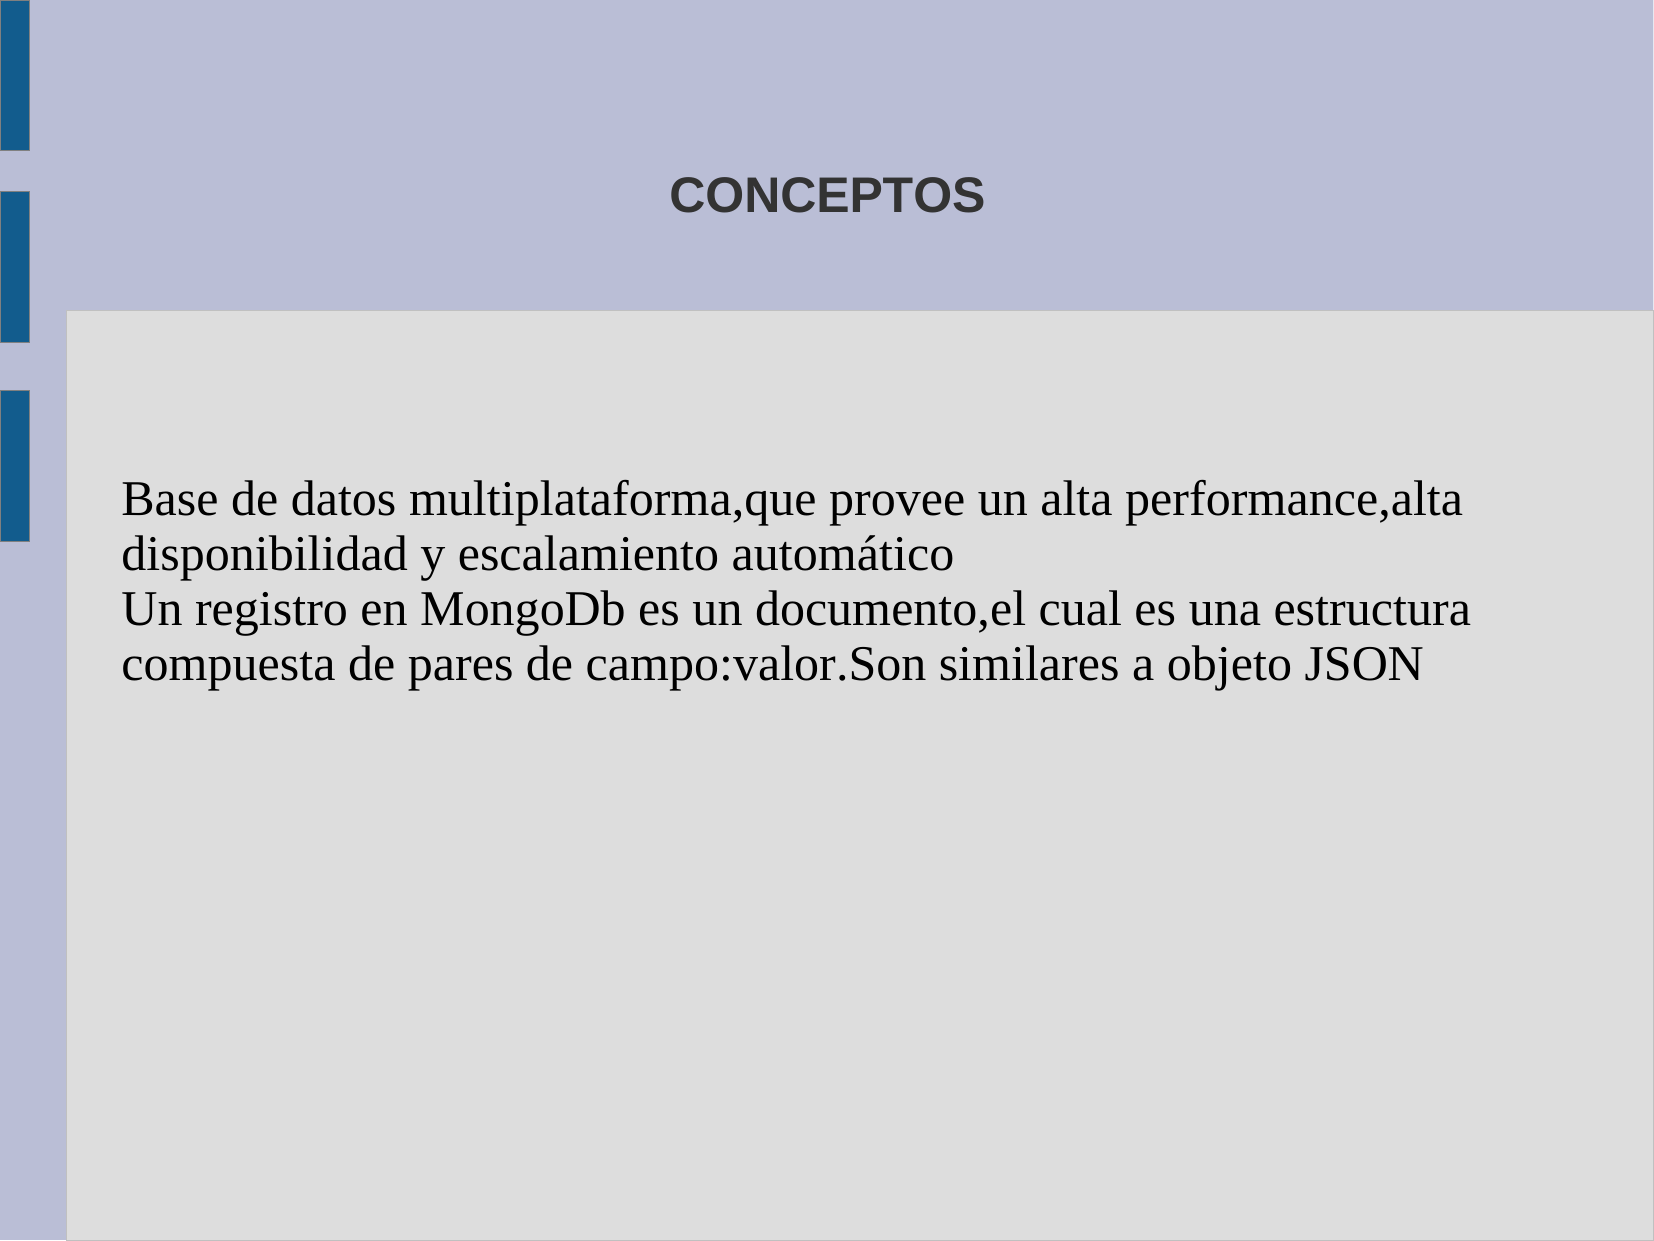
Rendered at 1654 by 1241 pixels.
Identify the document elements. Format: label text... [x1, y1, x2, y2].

subtitle Base de datos multiplataforma,que provee un alta performance,alta disponibilidad y escalamiento automático Un registro en MongoDb es un documento,el cual es una estructura compuesta de pares de campo:valor.Son similares a objeto JSON [121, 91, 1534, 1126]
